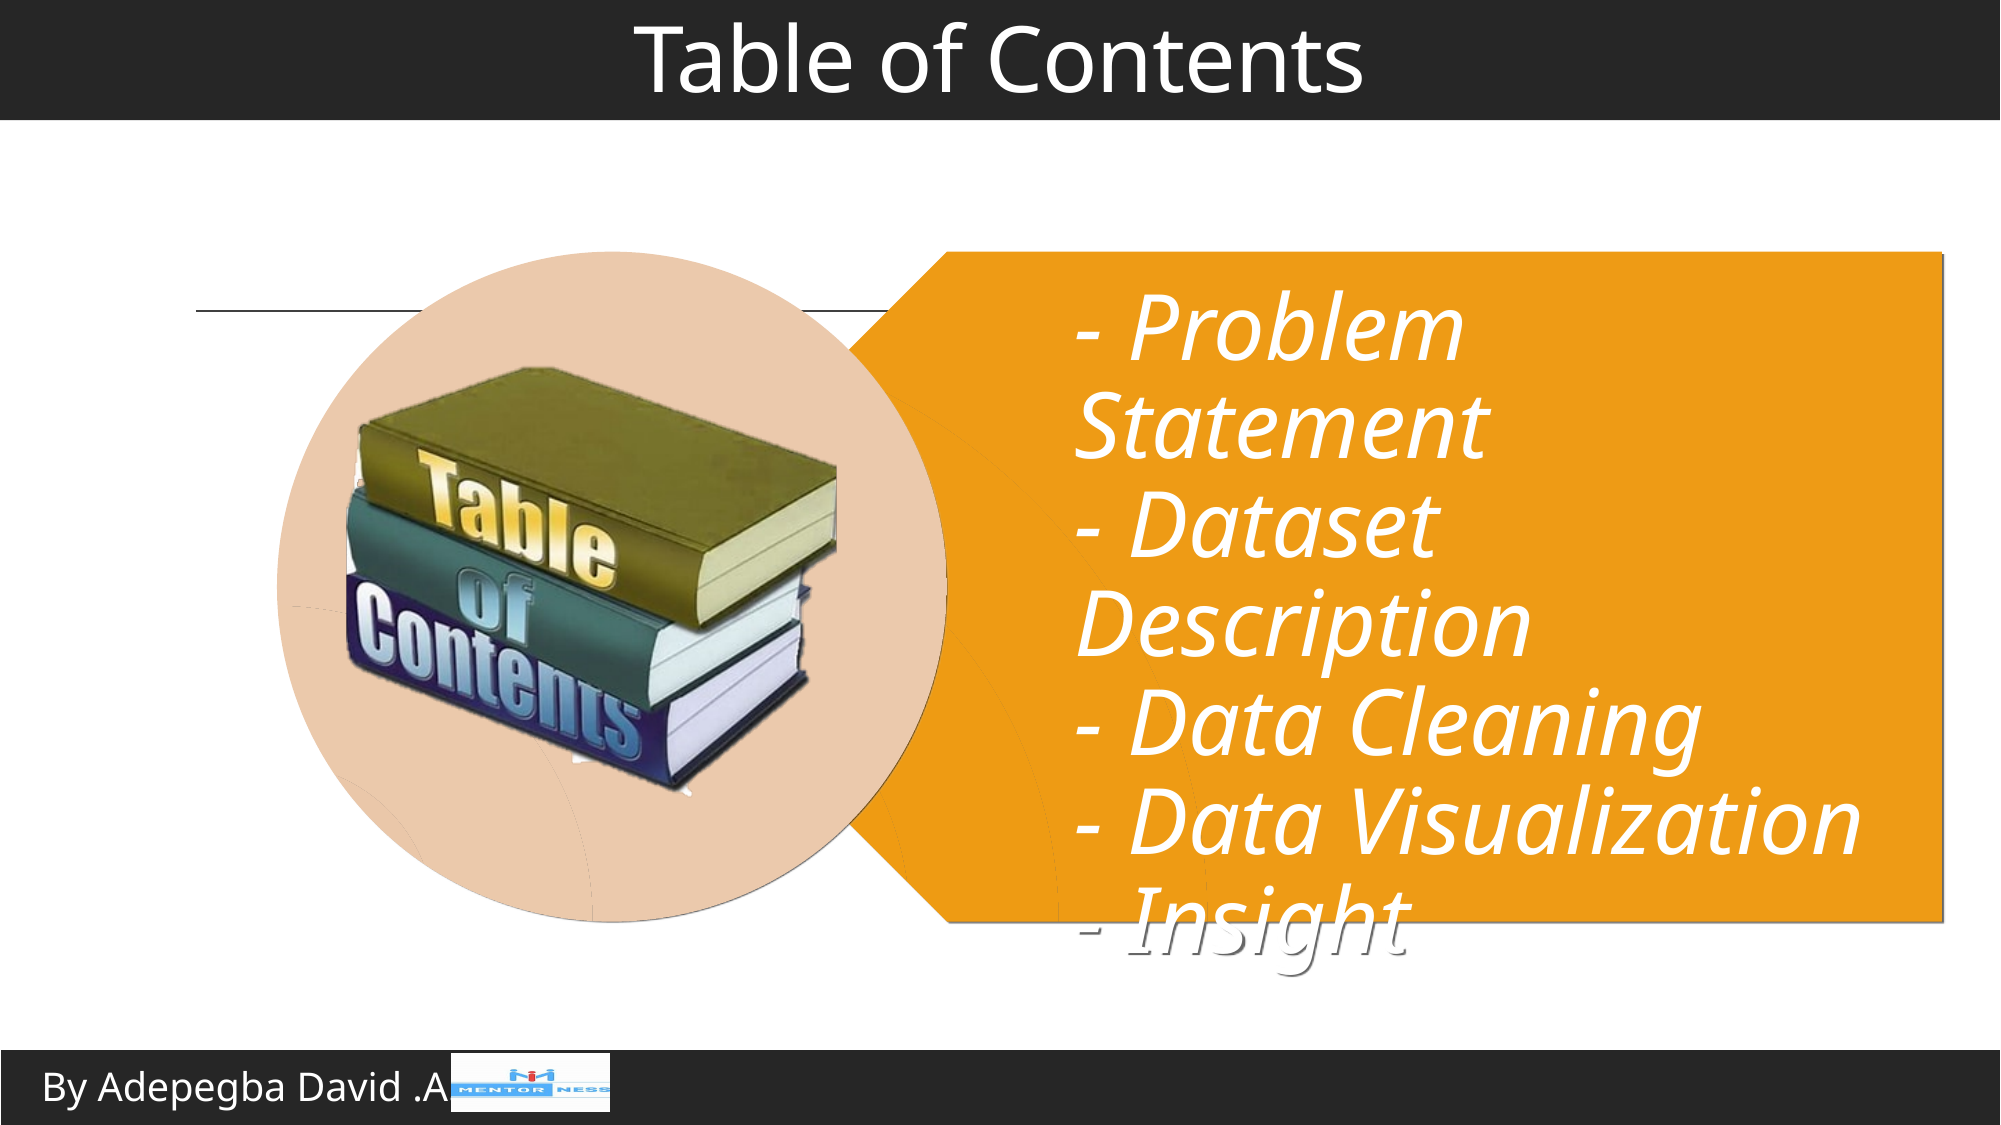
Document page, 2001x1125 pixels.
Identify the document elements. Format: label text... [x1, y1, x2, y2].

picture [323, 322, 878, 803]
text_box [356, 803, 868, 922]
text_box [878, 383, 947, 791]
text_box [406, 251, 818, 322]
text_box - Problem Statement - Dataset Description - Data Cleaning - Data Visualization - Insight [849, 251, 1943, 922]
picture [451, 1053, 610, 1112]
text_box By Adepegba David .A. [26, 1049, 650, 1125]
text_box [276, 417, 323, 757]
title Table of Contents [0, 0, 2000, 121]
